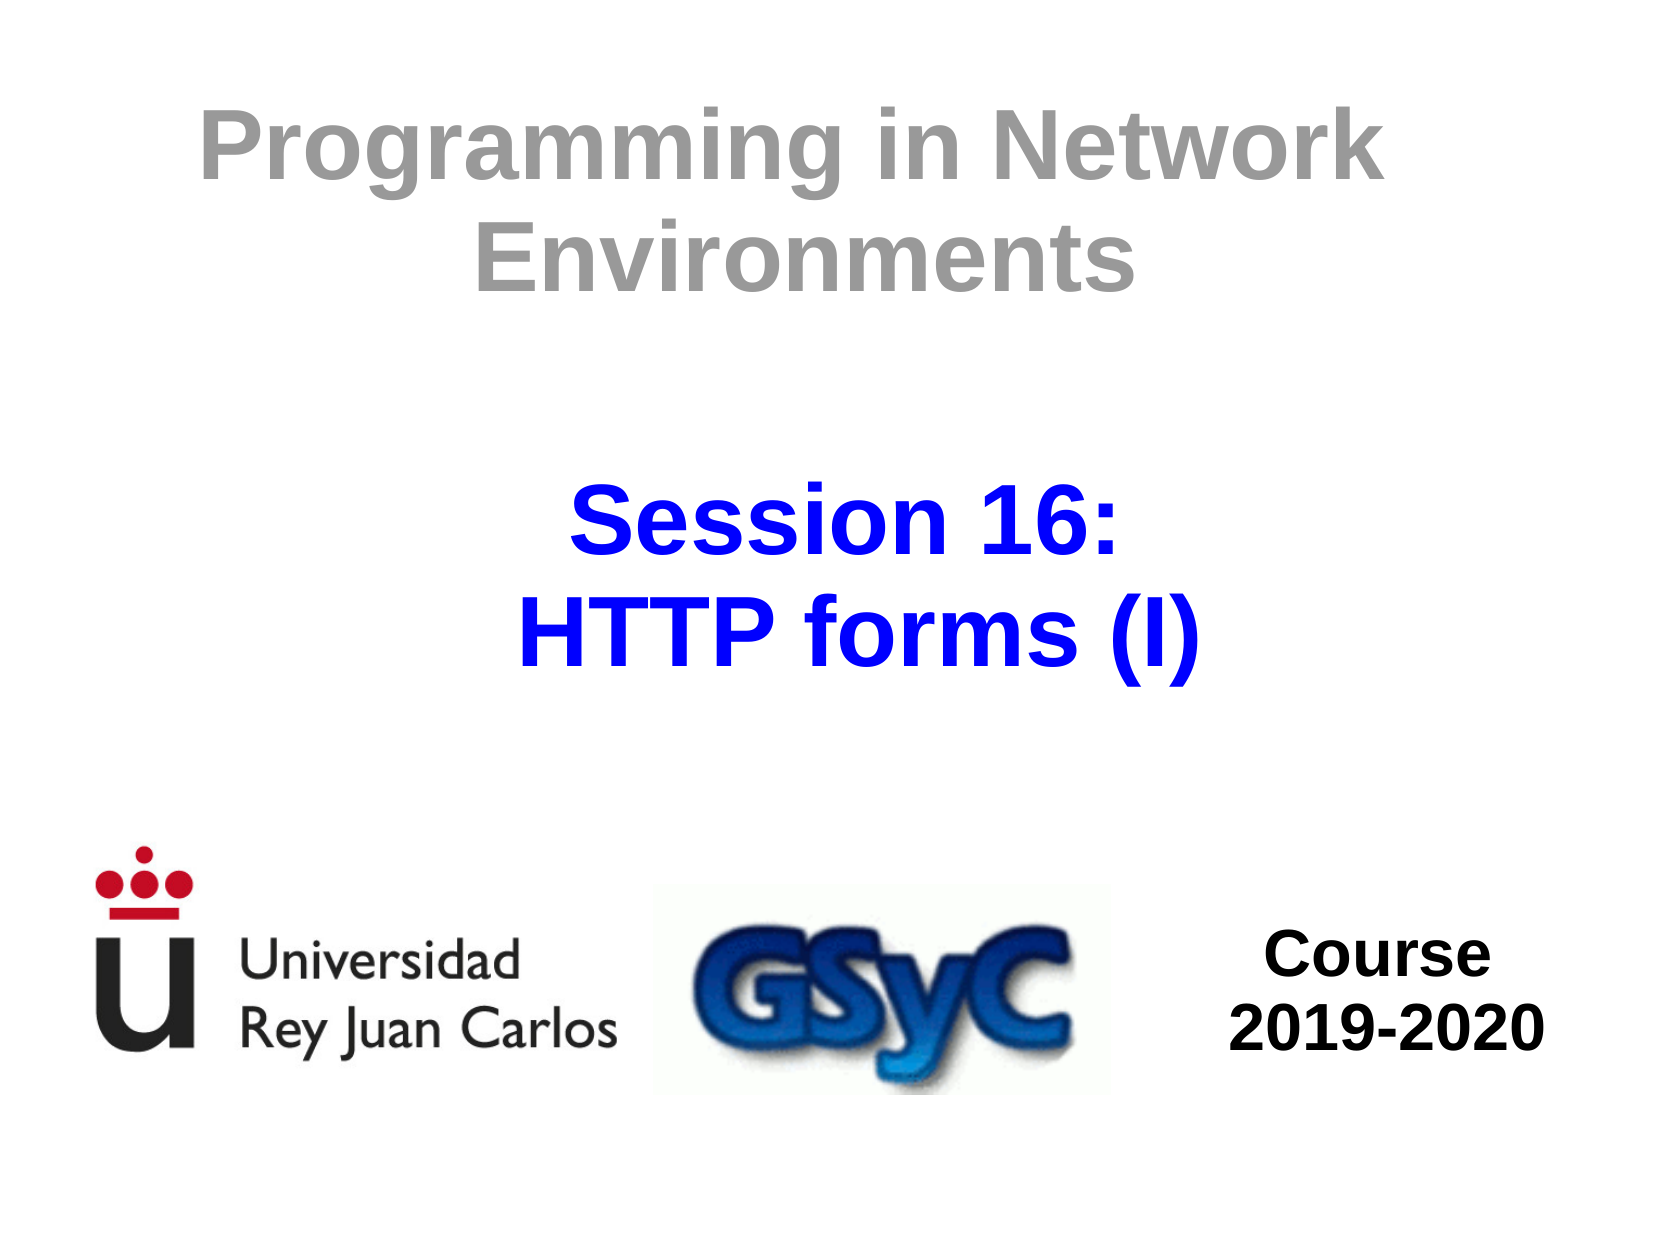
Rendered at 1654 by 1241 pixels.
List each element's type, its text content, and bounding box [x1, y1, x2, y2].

title Programming in Network Environments [120, 75, 1491, 327]
picture [653, 884, 1111, 1096]
picture [61, 824, 646, 1081]
title Session 16: HTTP forms (I) [144, 408, 1576, 744]
title Course 2019-2020 [1185, 915, 1591, 1066]
